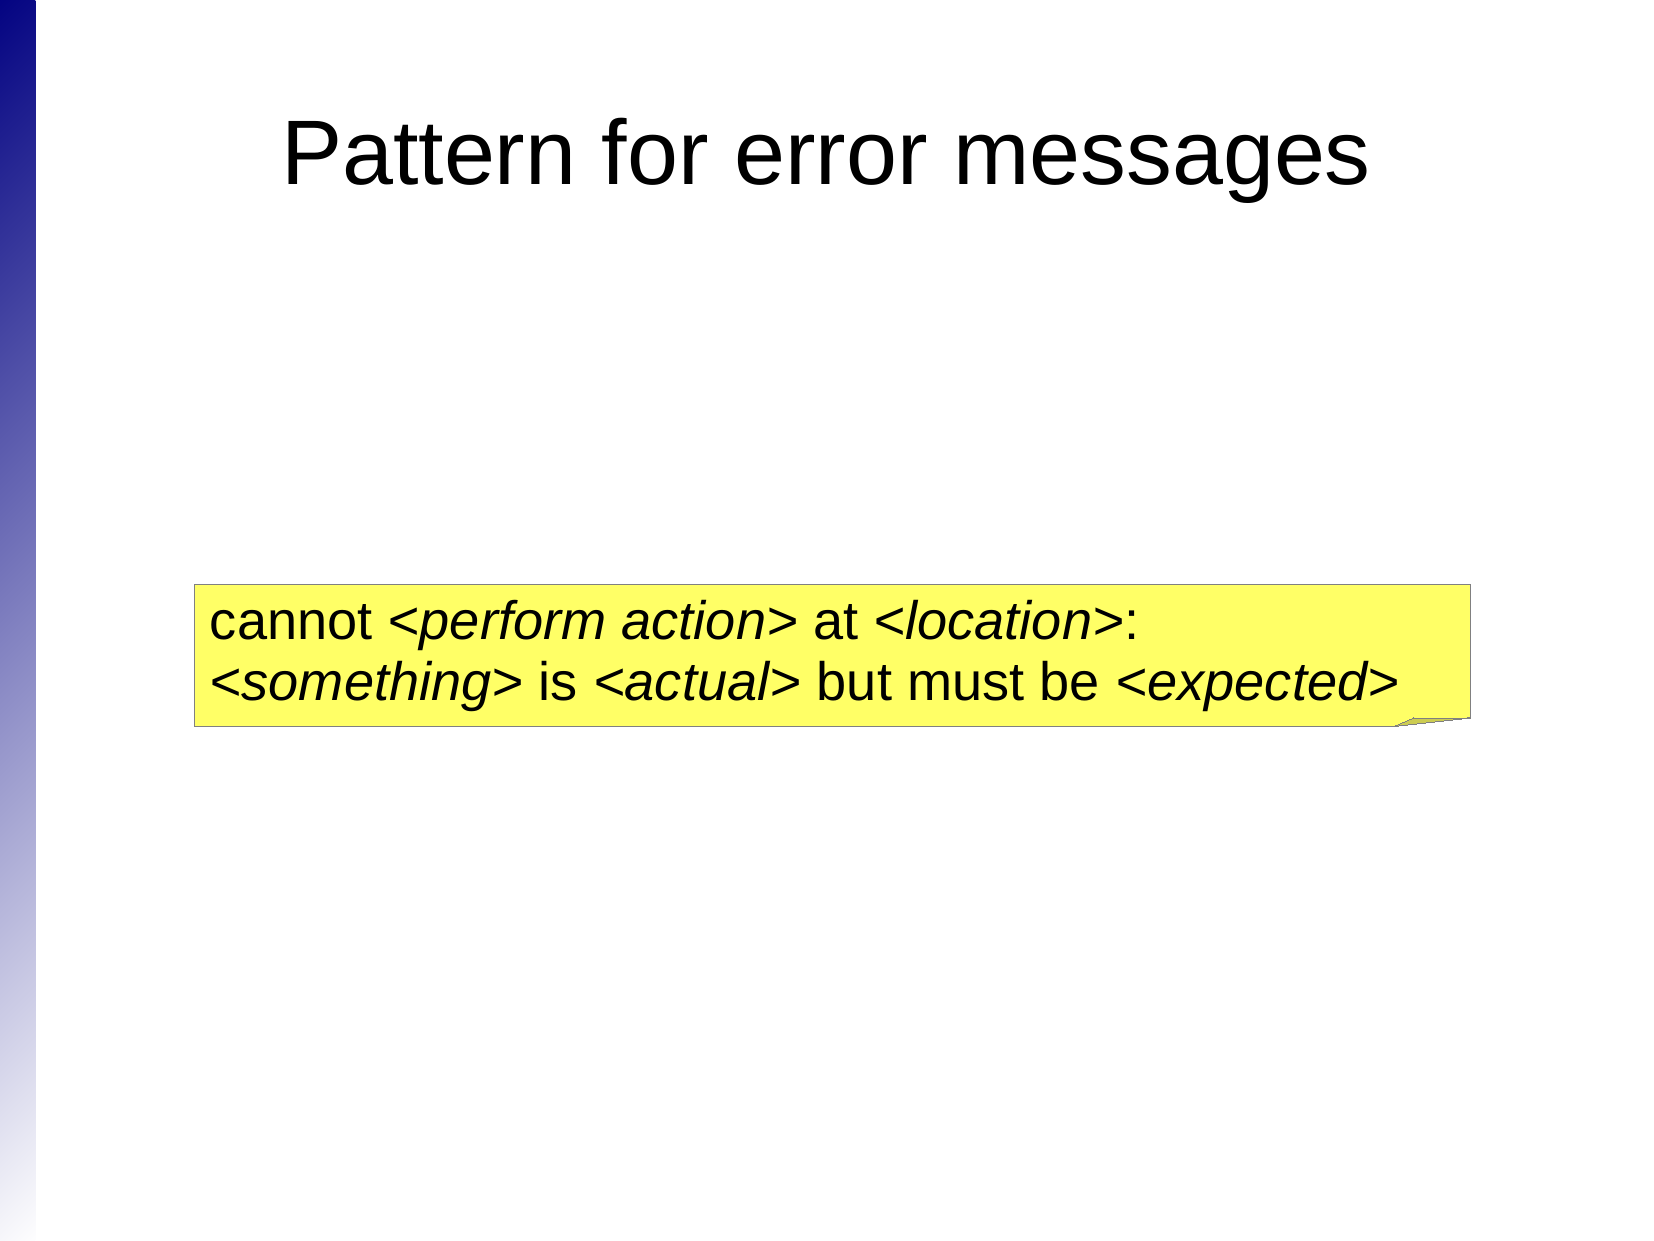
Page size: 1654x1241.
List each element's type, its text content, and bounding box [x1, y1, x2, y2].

title Pattern for error messages [82, 49, 1571, 257]
text_box cannot <perform action> at <location>: <something> is <actual> but must be <expected> [194, 584, 1471, 727]
